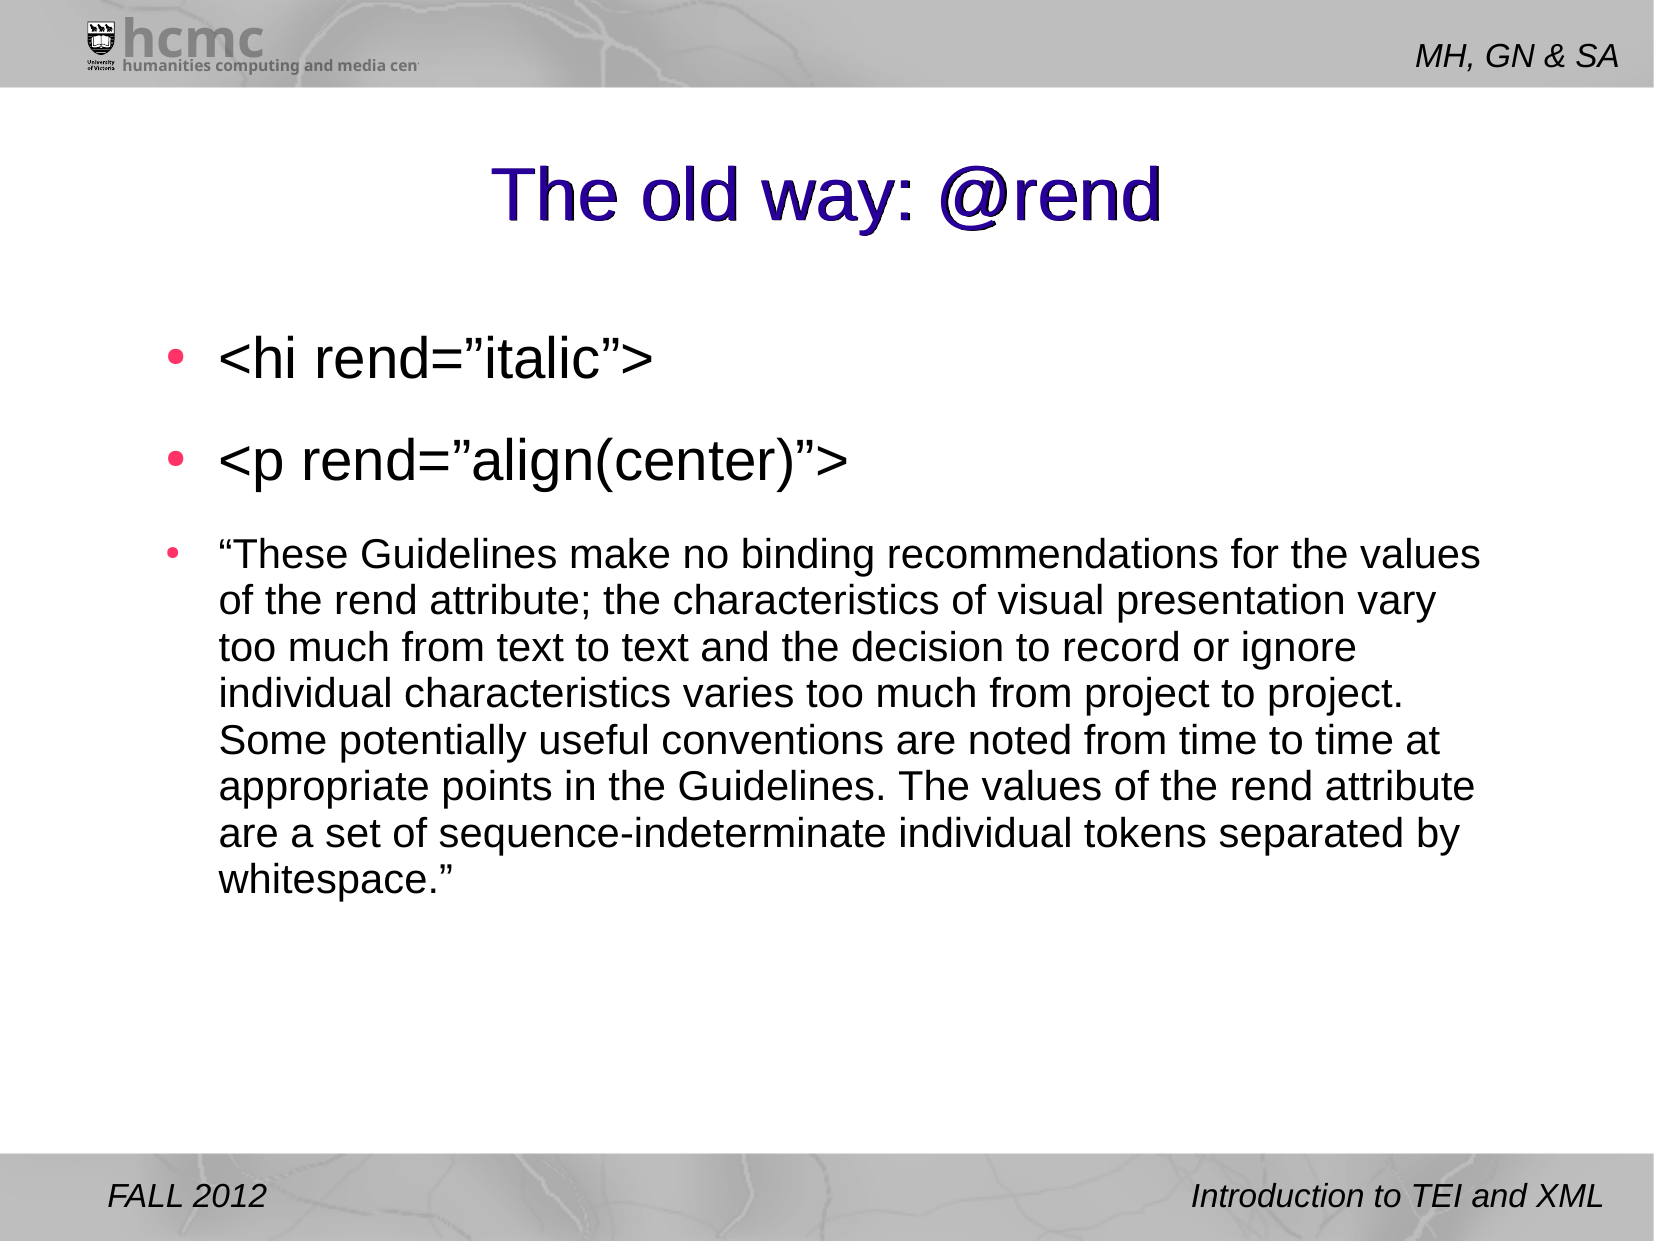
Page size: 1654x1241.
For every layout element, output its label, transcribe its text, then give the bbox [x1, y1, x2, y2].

list <hi rend=”italic”> <p rend=”align(center)”> “These Guidelines make no binding recommendations for the values of the rend attribute; the characteristics of visual presentation vary too much from text to text and the decision to record or ignore individual characteristics varies too much from project to project. Some potentially useful conventions are noted from time to time at appropriate points in the Guidelines. The values of the rend attribute are a set of sequence-indeterminate individual tokens separated by whitespace.” [147, 325, 1506, 1045]
title The old way: @rend [118, 90, 1536, 298]
picture [0, 0, 1654, 1241]
